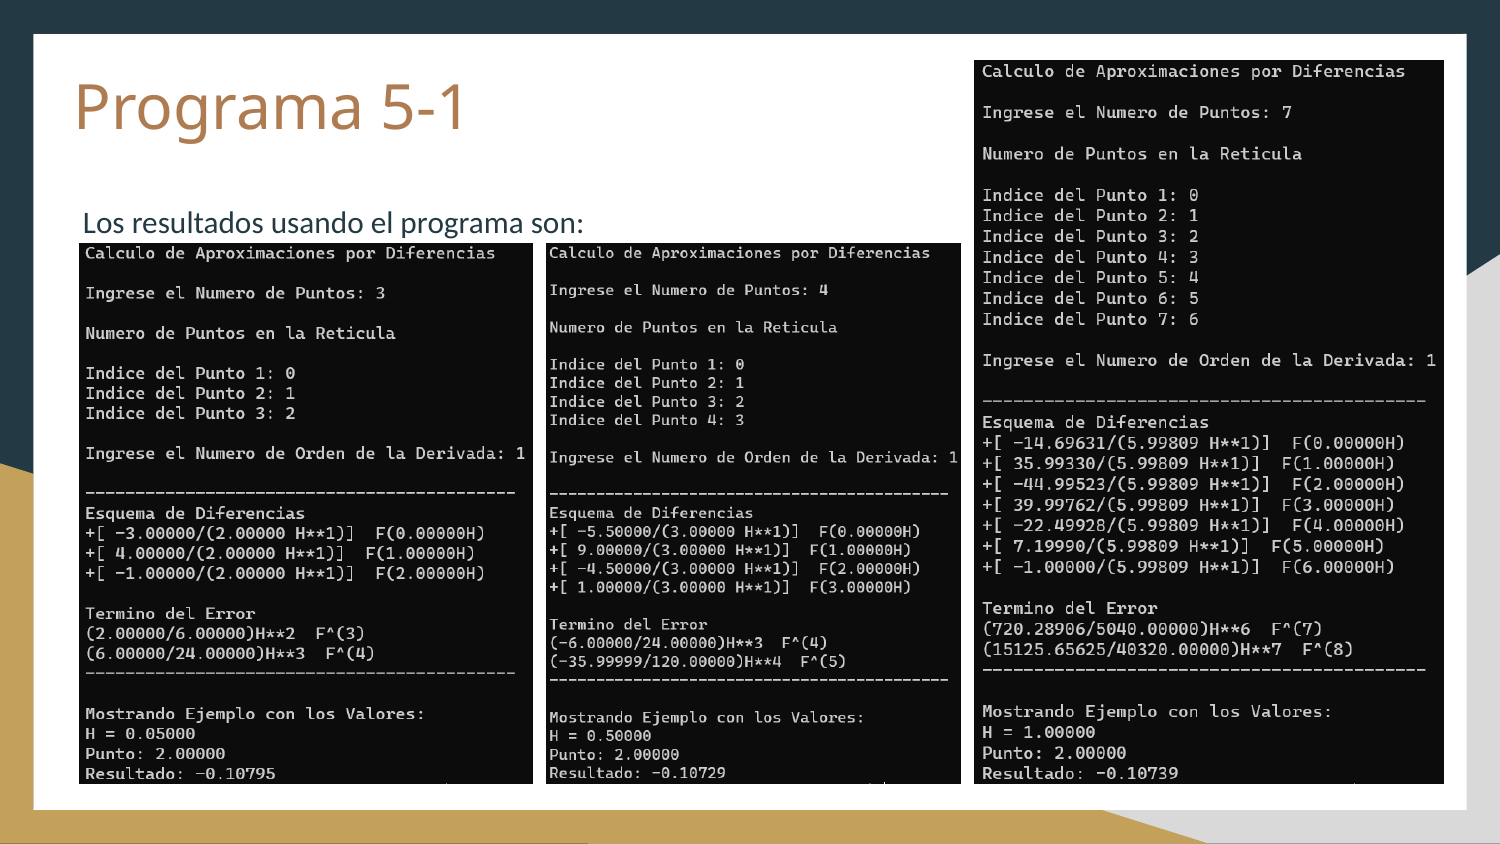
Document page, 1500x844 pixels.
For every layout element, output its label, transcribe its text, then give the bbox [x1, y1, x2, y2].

picture [546, 243, 961, 784]
list Los resultados usando el programa son: [67, 179, 974, 378]
picture [974, 60, 1444, 784]
picture [79, 243, 533, 784]
title Programa 5-1 [0, 48, 993, 208]
